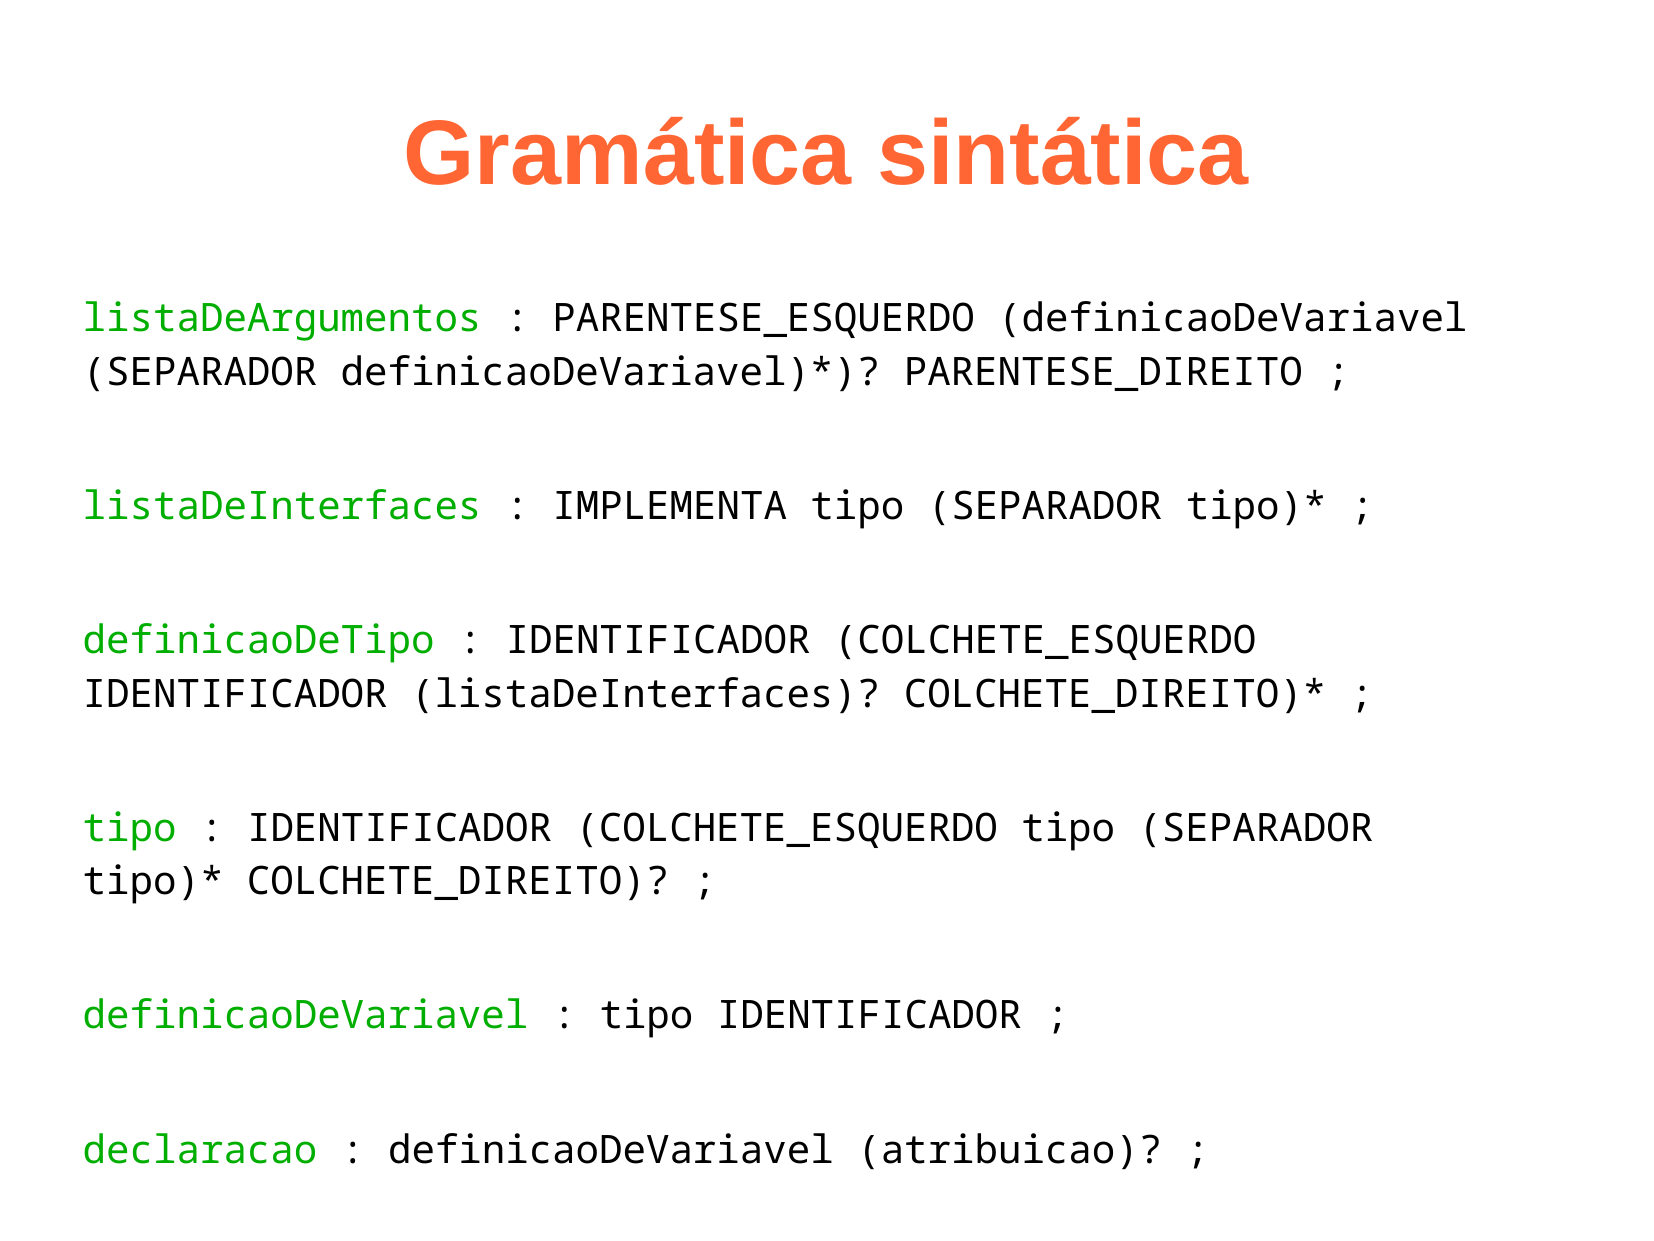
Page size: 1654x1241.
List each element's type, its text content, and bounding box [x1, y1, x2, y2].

title Gramática sintática [82, 49, 1571, 257]
list listaDeArgumentos : PARENTESE_ESQUERDO (definicaoDeVariavel (SEPARADOR definicaoDeVariavel)*)? PARENTESE_DIREITO ; listaDeInterfaces : IMPLEMENTA tipo (SEPARADOR tipo)* ; definicaoDeTipo : IDENTIFICADOR (COLCHETE_ESQUERDO IDENTIFICADOR (listaDeInterfaces)? COLCHETE_DIREITO)* ; tipo : IDENTIFICADOR (COLCHETE_ESQUERDO tipo (SEPARADOR tipo)* COLCHETE_DIREITO)? ; definicaoDeVariavel : tipo IDENTIFICADOR ; declaracao : definicaoDeVariavel (atribuicao)? ; [82, 290, 1538, 1193]
